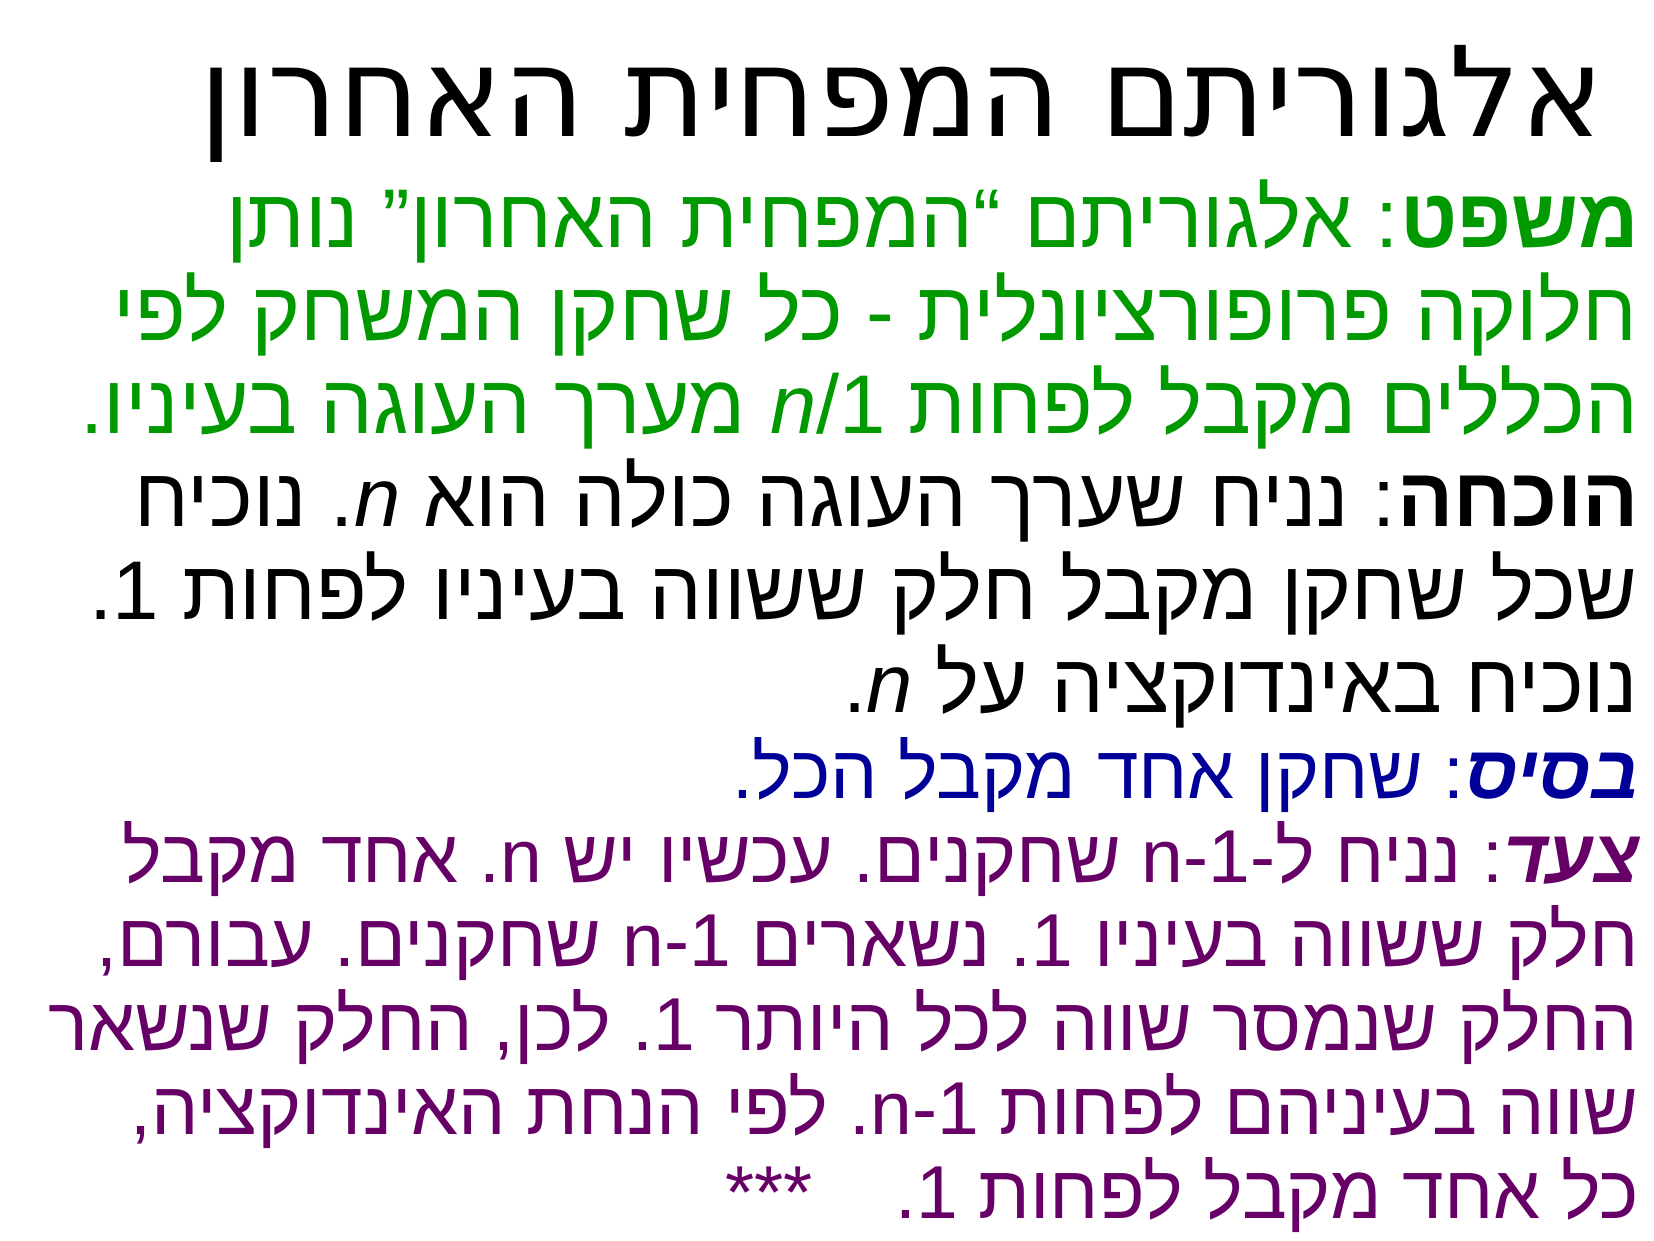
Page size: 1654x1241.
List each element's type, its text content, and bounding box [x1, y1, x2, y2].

text_box משפט: אלגוריתם “המפחית האחרון” נותן חלוקה פרופורציונלית - כל שחקן המשחק לפי הכללים מקבל לפחות 1/n מערך העוגה בעיניו. הוכחה: נניח שערך העוגה כולה הוא n. נוכיח שכל שחקן מקבל חלק ששווה בעיניו לפחות 1. נוכיח באינדוקציה על n. בסיס: שחקן אחד מקבל הכל. צעד: נניח ל-n-1 שחקנים. עכשיו יש n. אחד מקבל חלק ששווה בעיניו 1. נשארים n-1 שחקנים. עבורם, החלק שנמסר שווה לכל היותר 1. לכן, החלק שנשאר שווה בעיניהם לפחות n-1. לפי הנחת האינדוקציה, כל אחד מקבל לפחות 1. *** [18, 165, 1654, 1241]
title אלגוריתם המפחית האחרון [30, 6, 1654, 165]
